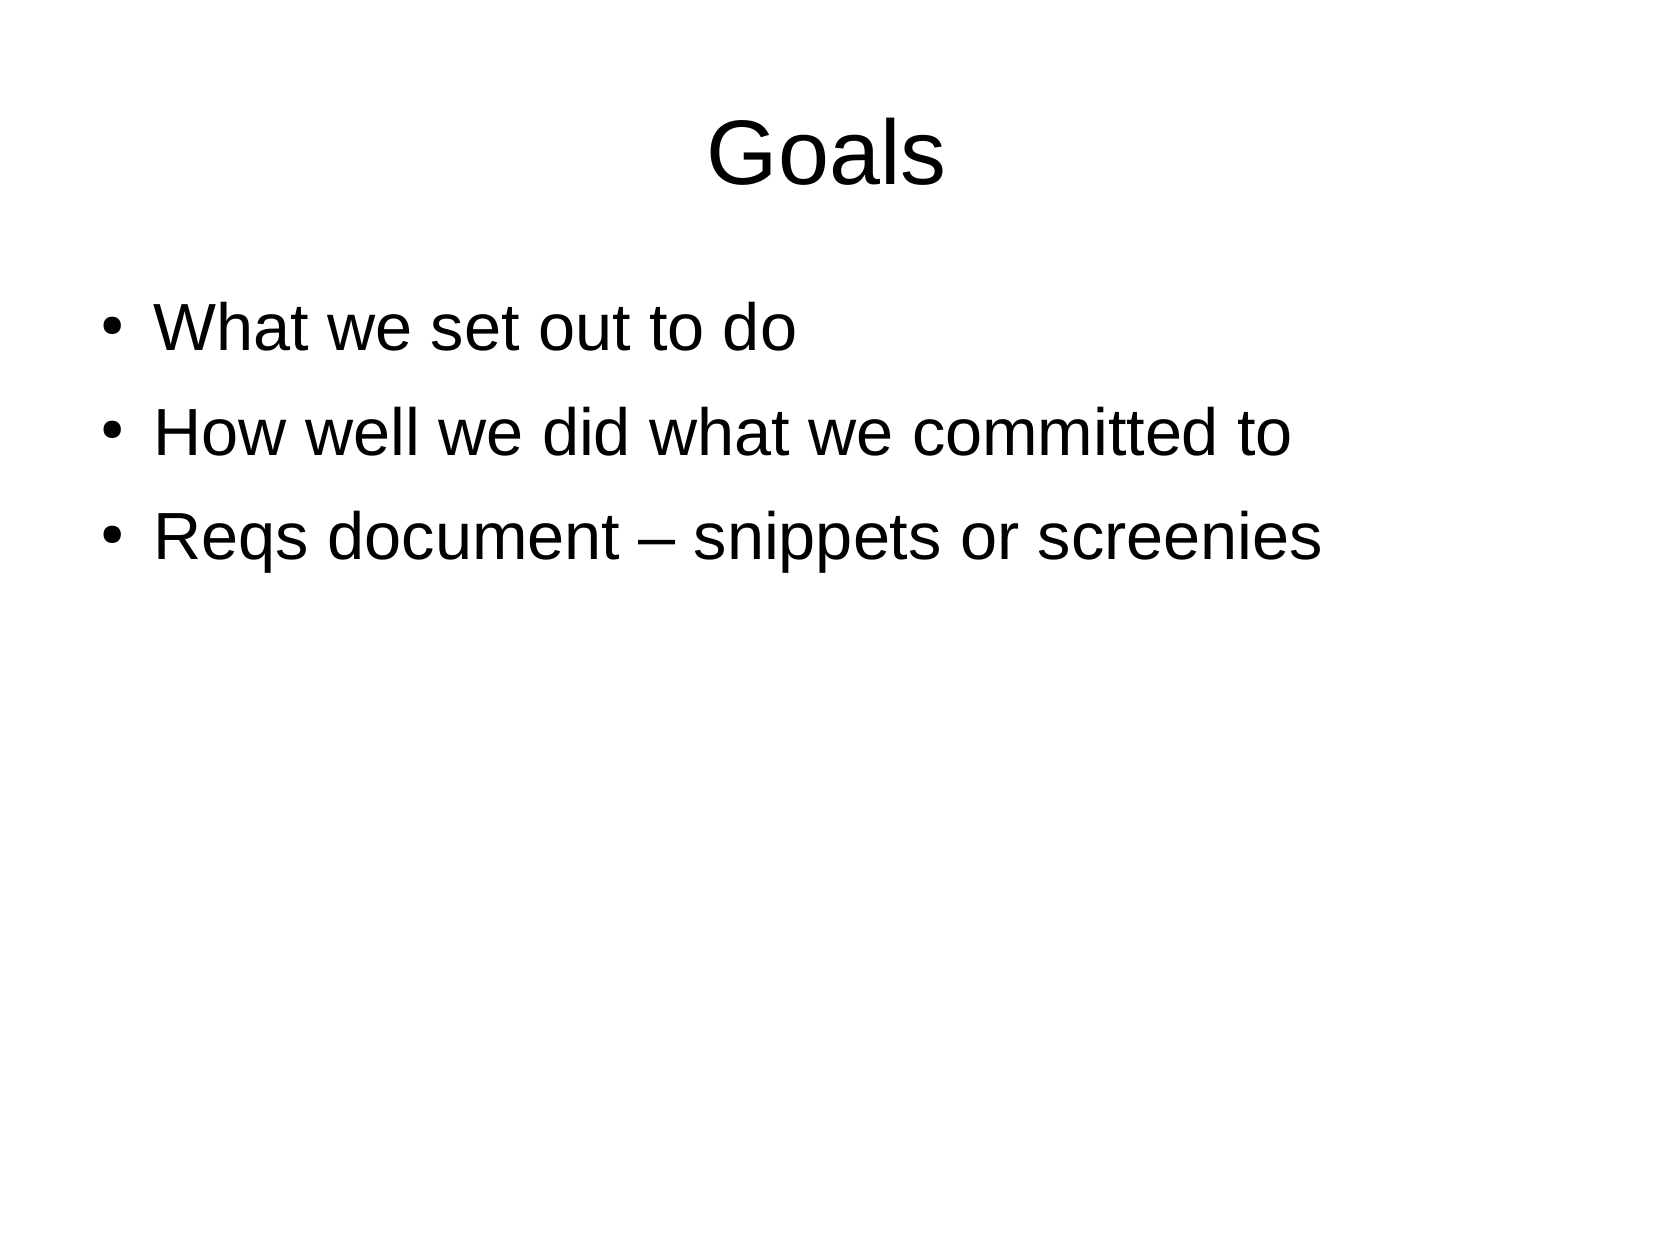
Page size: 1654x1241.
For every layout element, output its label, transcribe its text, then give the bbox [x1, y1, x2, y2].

list What we set out to do How well we did what we committed to Reqs document – snippets or screenies [82, 290, 1571, 1010]
title Goals [82, 49, 1571, 257]
